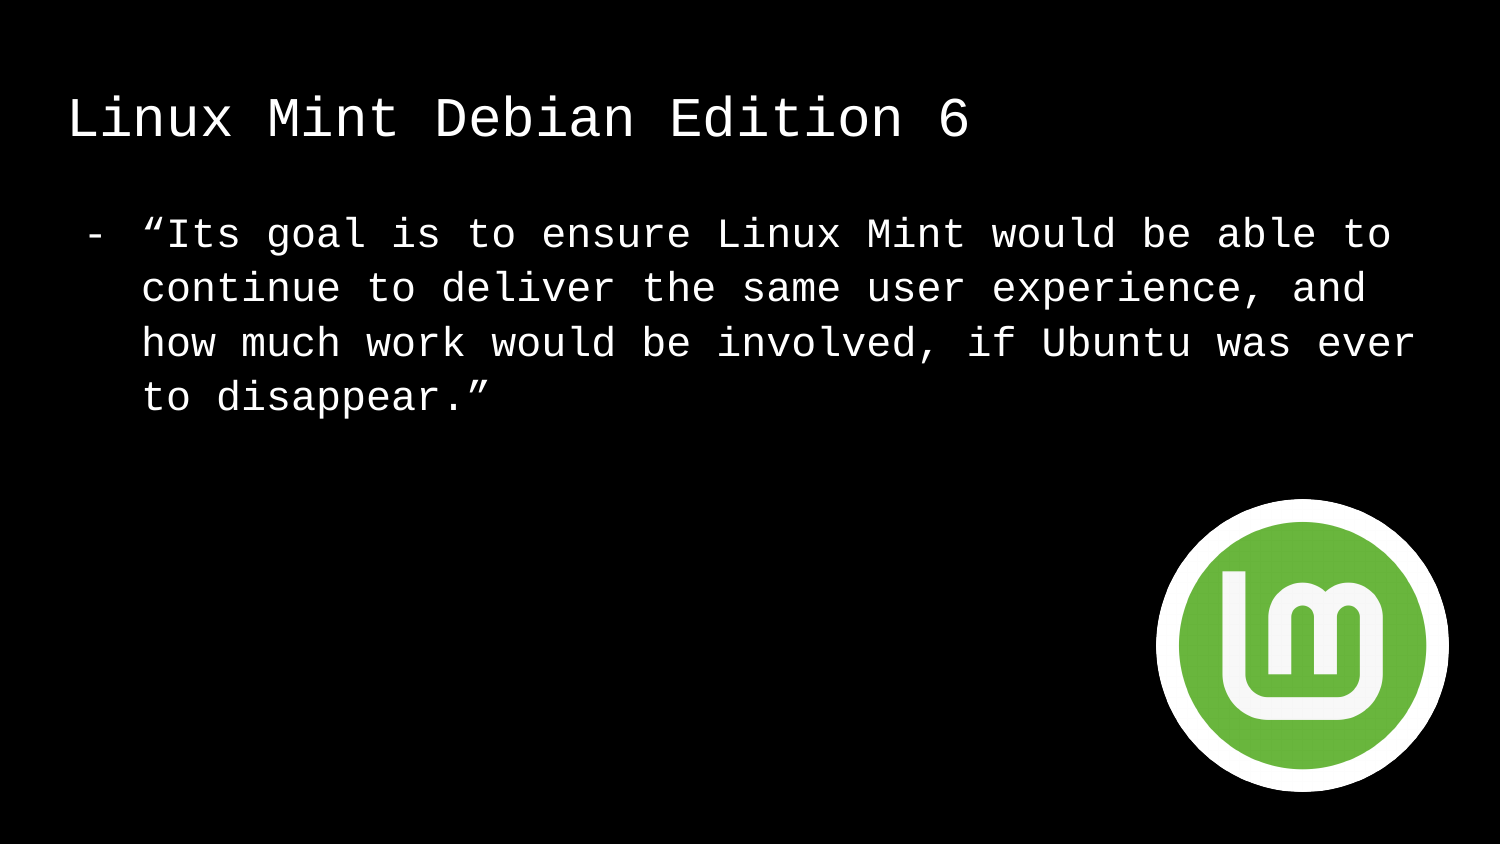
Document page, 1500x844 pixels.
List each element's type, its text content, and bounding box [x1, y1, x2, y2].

title Linux Mint Debian Edition 6 [51, 74, 1449, 169]
list “Its goal is to ensure Linux Mint would be able to continue to deliver the same user experience, and how much work would be involved, if Ubuntu was ever to disappear.” [51, 190, 1449, 752]
picture [1156, 499, 1449, 792]
